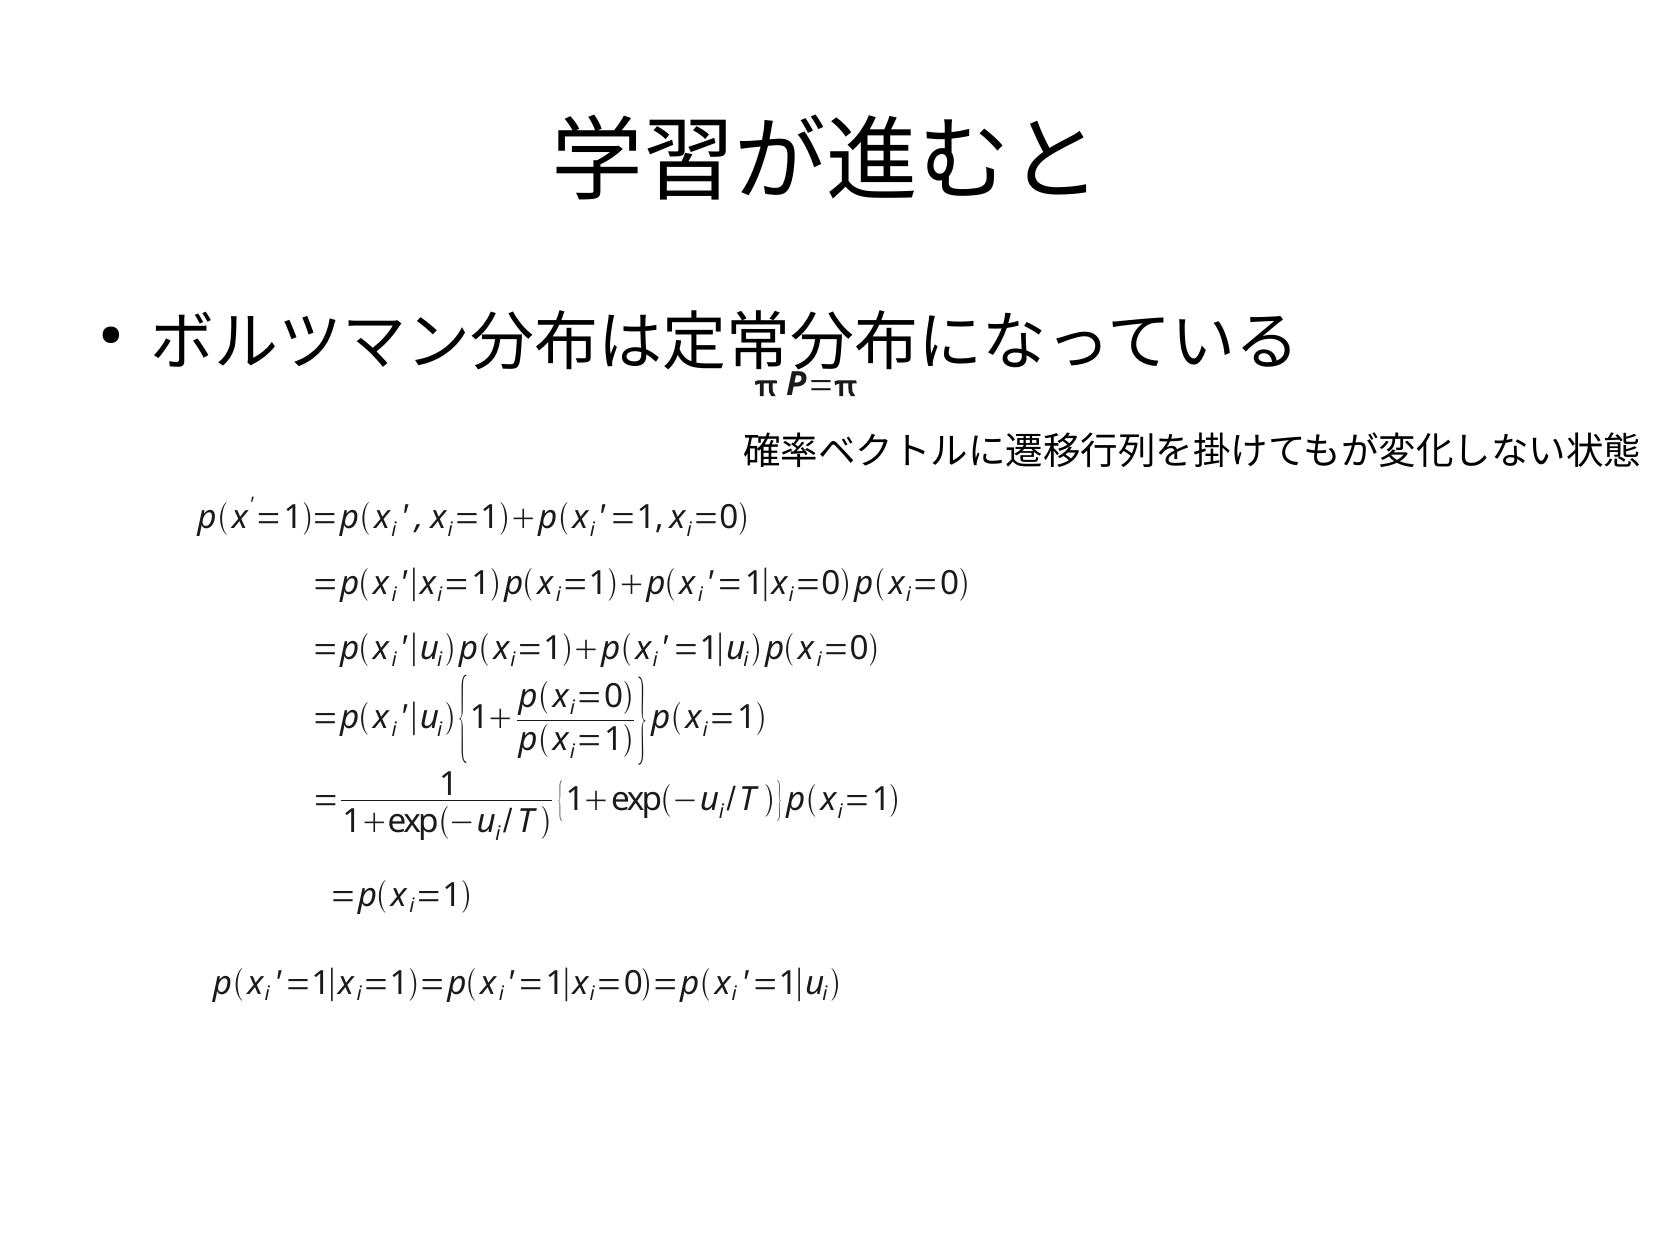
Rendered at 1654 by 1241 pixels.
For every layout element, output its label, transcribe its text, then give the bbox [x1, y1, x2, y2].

list ボルツマン分布は定常分布になっている [82, 290, 1571, 384]
chart [191, 494, 755, 539]
title 学習が進むと [82, 56, 1571, 250]
text_box 確率ベクトルに遷移行列を掛けてもが変化しない状態 [728, 413, 1601, 466]
chart [748, 365, 869, 402]
chart [206, 964, 847, 1004]
chart [309, 876, 478, 916]
chart [291, 630, 885, 670]
chart [291, 674, 906, 843]
chart [291, 565, 975, 605]
